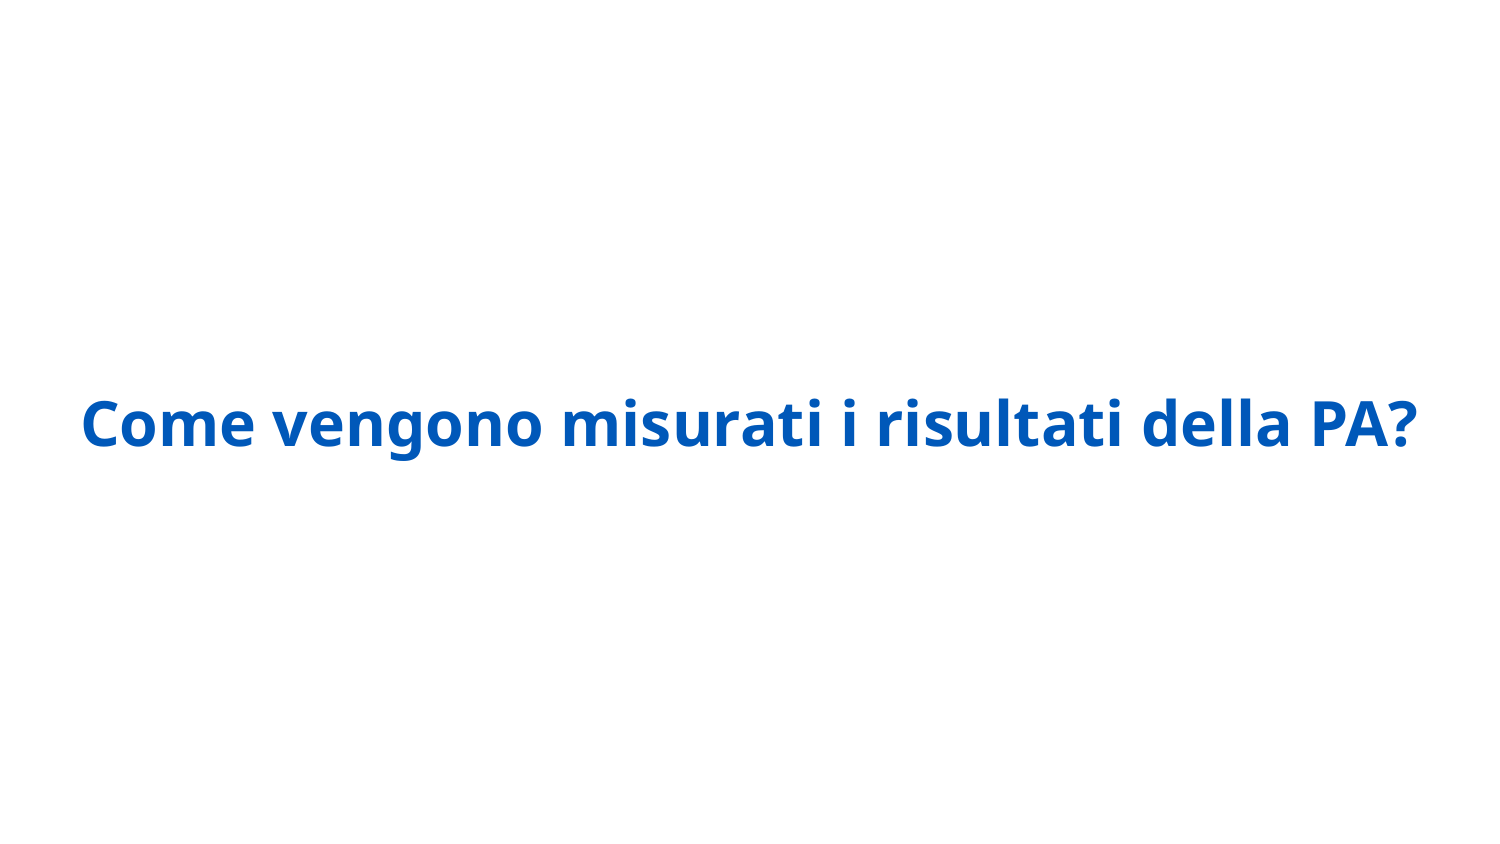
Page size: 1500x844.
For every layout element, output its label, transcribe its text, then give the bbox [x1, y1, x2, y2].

title Come vengono misurati i risultati della PA? [51, 51, 1449, 792]
